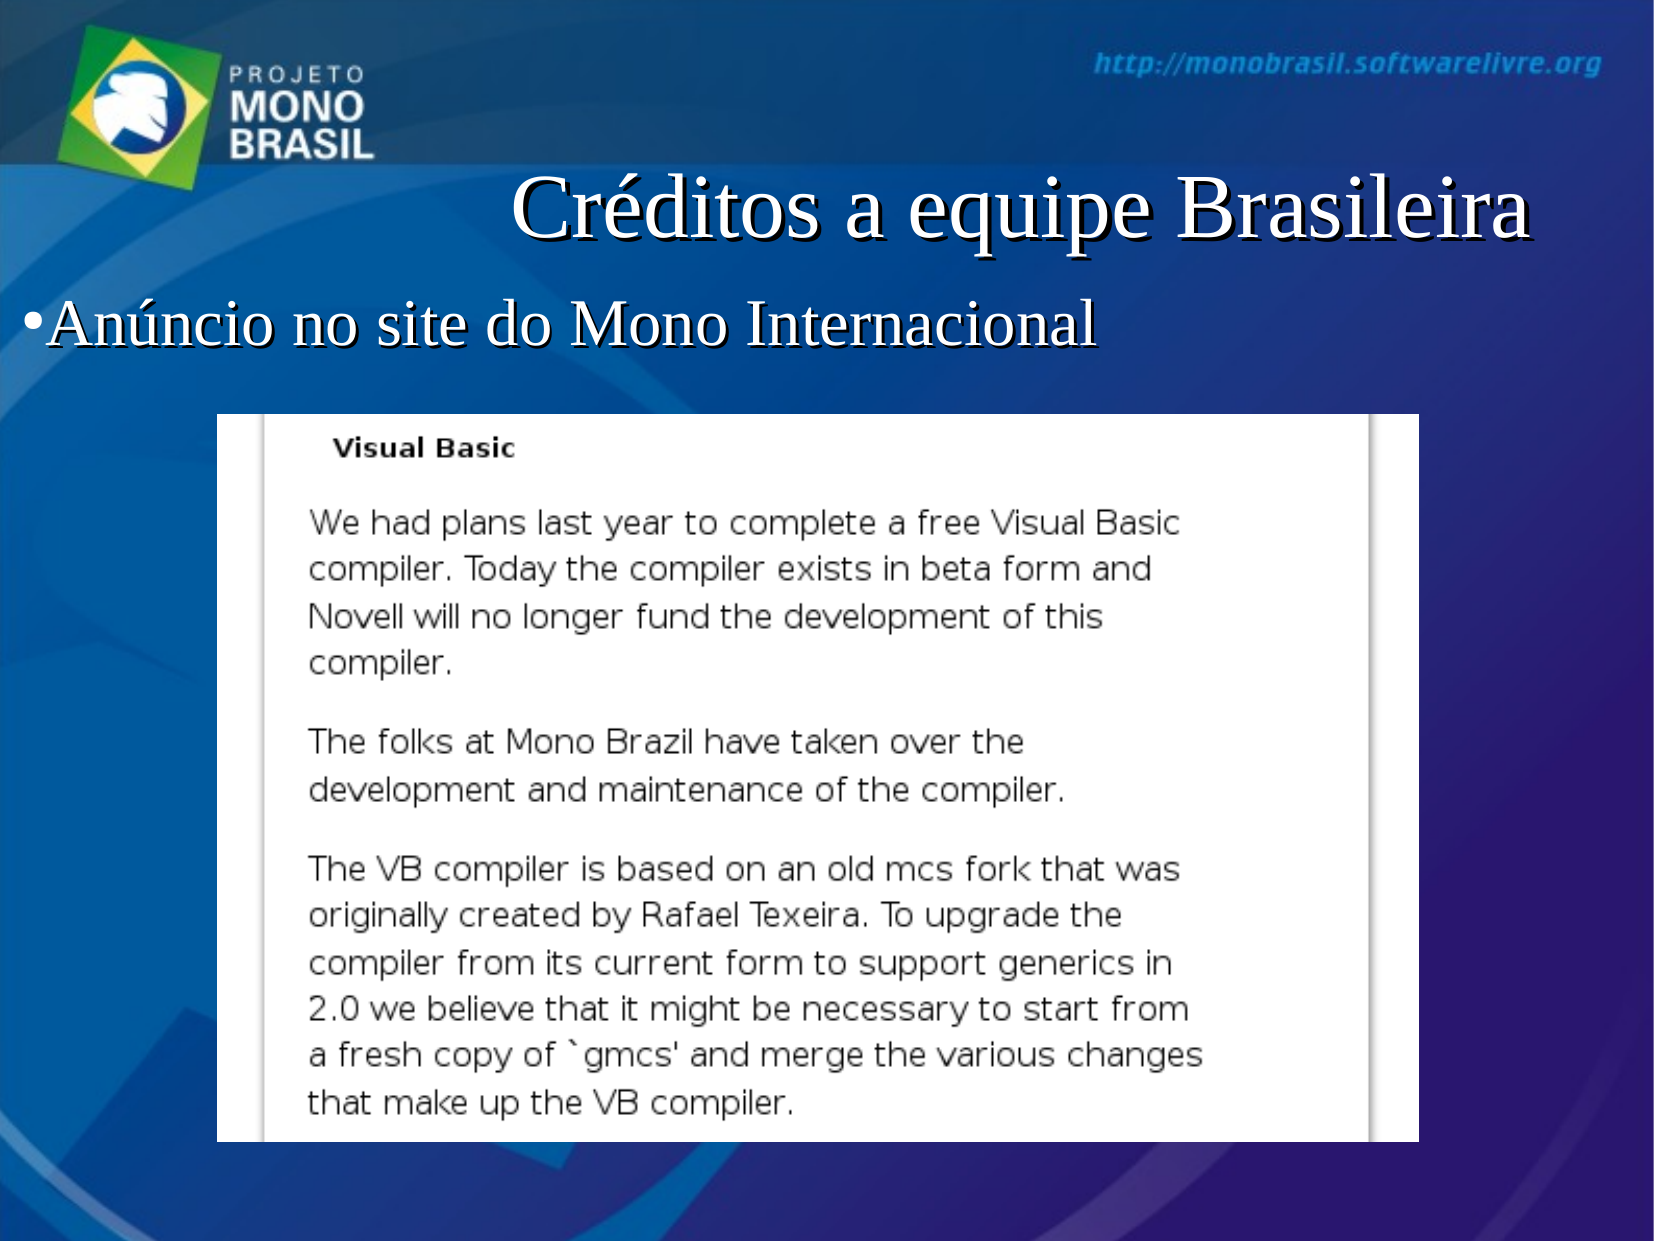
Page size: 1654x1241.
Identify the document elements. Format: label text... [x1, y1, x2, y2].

title Créditos a equipe Brasileira [121, 102, 1534, 285]
list Anúncio no site do Mono Internacional [21, 285, 1624, 1068]
picture [0, 0, 1654, 1241]
